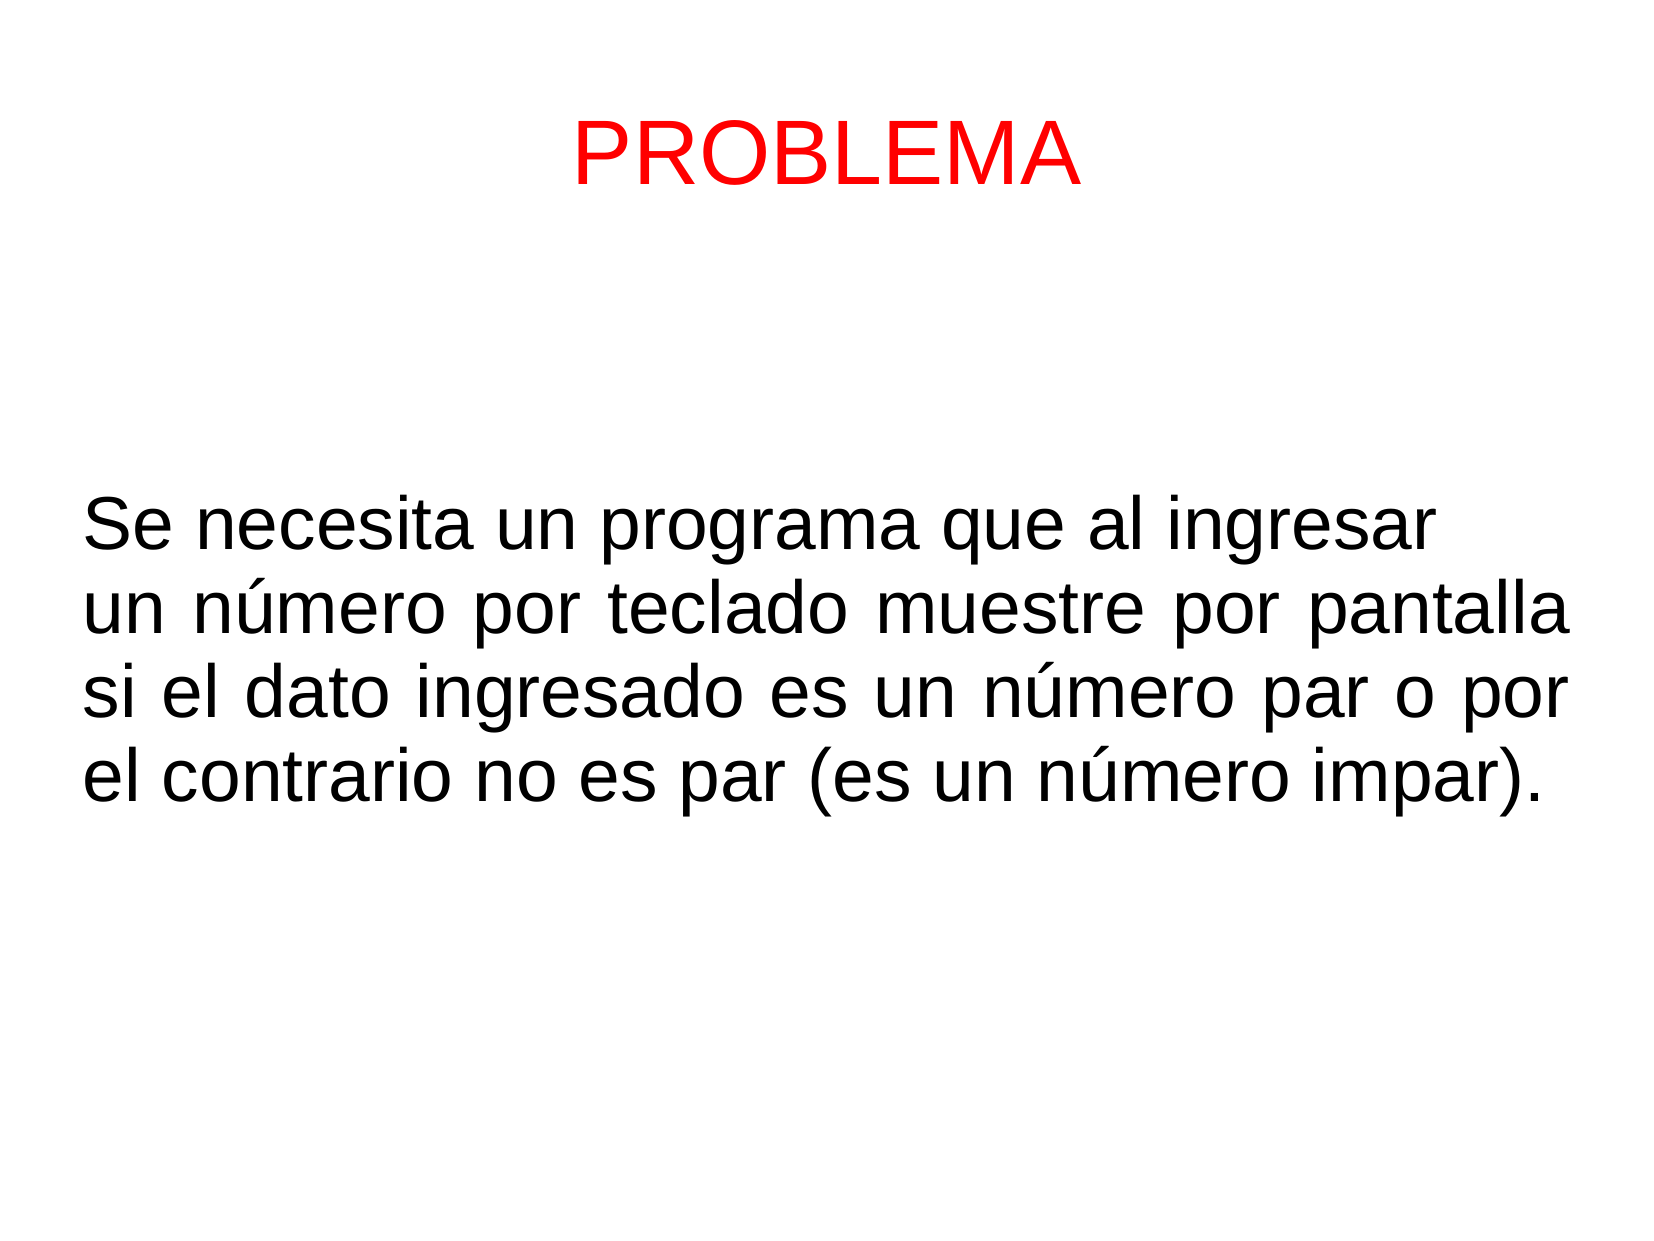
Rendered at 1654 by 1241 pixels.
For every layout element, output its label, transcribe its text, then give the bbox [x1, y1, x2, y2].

title PROBLEMA [82, 49, 1571, 257]
subtitle Se necesita un programa que al ingresar un número por teclado muestre por pantalla si el dato ingresado es un número par o por el contrario no es par (es un número impar). [82, 290, 1571, 1010]
